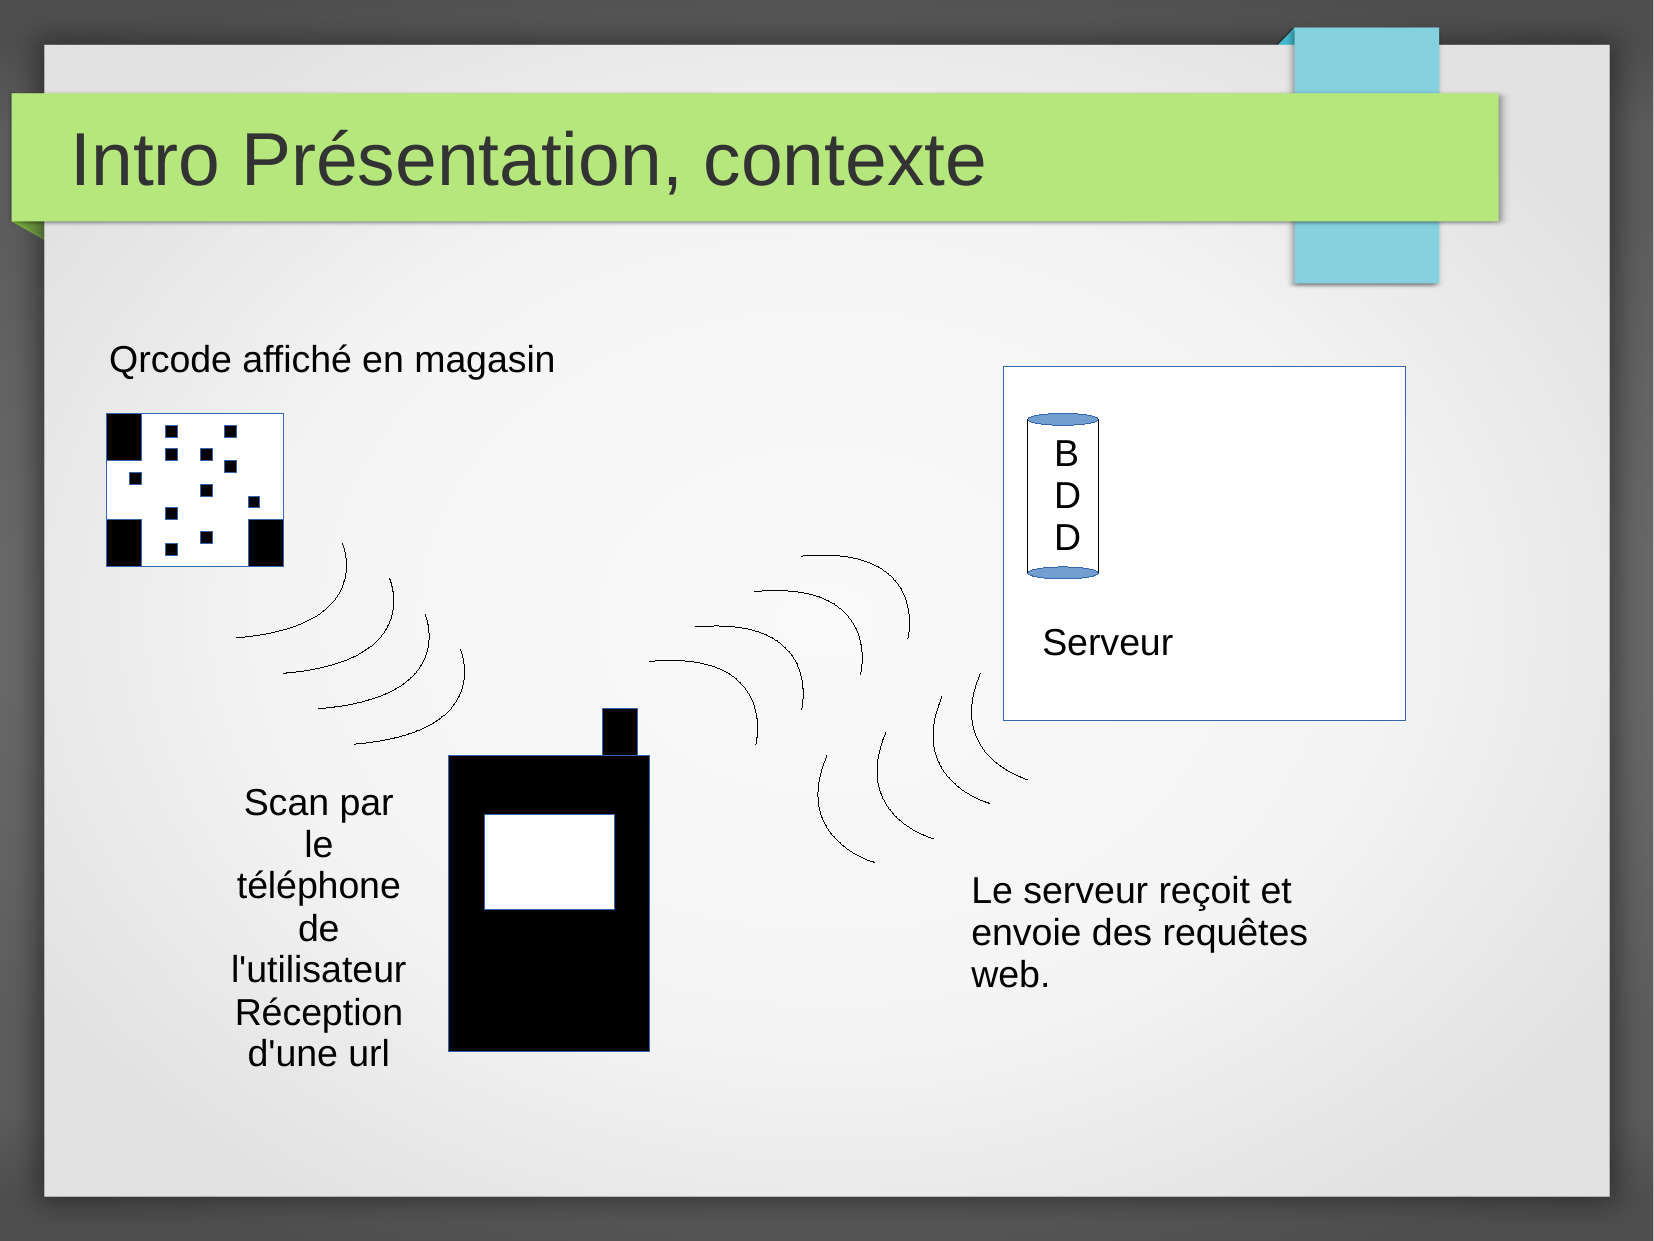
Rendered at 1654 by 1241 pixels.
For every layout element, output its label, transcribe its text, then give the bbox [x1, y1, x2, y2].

text_box Scan par le téléphone de l'utilisateur Réception d'une url [212, 773, 426, 1083]
title Intro Présentation, contexte [70, 106, 1229, 213]
text_box Qrcode affiché en magasin [94, 330, 571, 400]
text_box BDD [1039, 425, 1087, 566]
text_box [106, 413, 284, 567]
text_box Serveur [1027, 614, 1359, 671]
picture [0, 0, 1654, 1241]
text_box [1003, 366, 1406, 721]
text_box [448, 708, 650, 1052]
text_box Le serveur reçoit et envoie des requêtes web. [956, 862, 1382, 1003]
